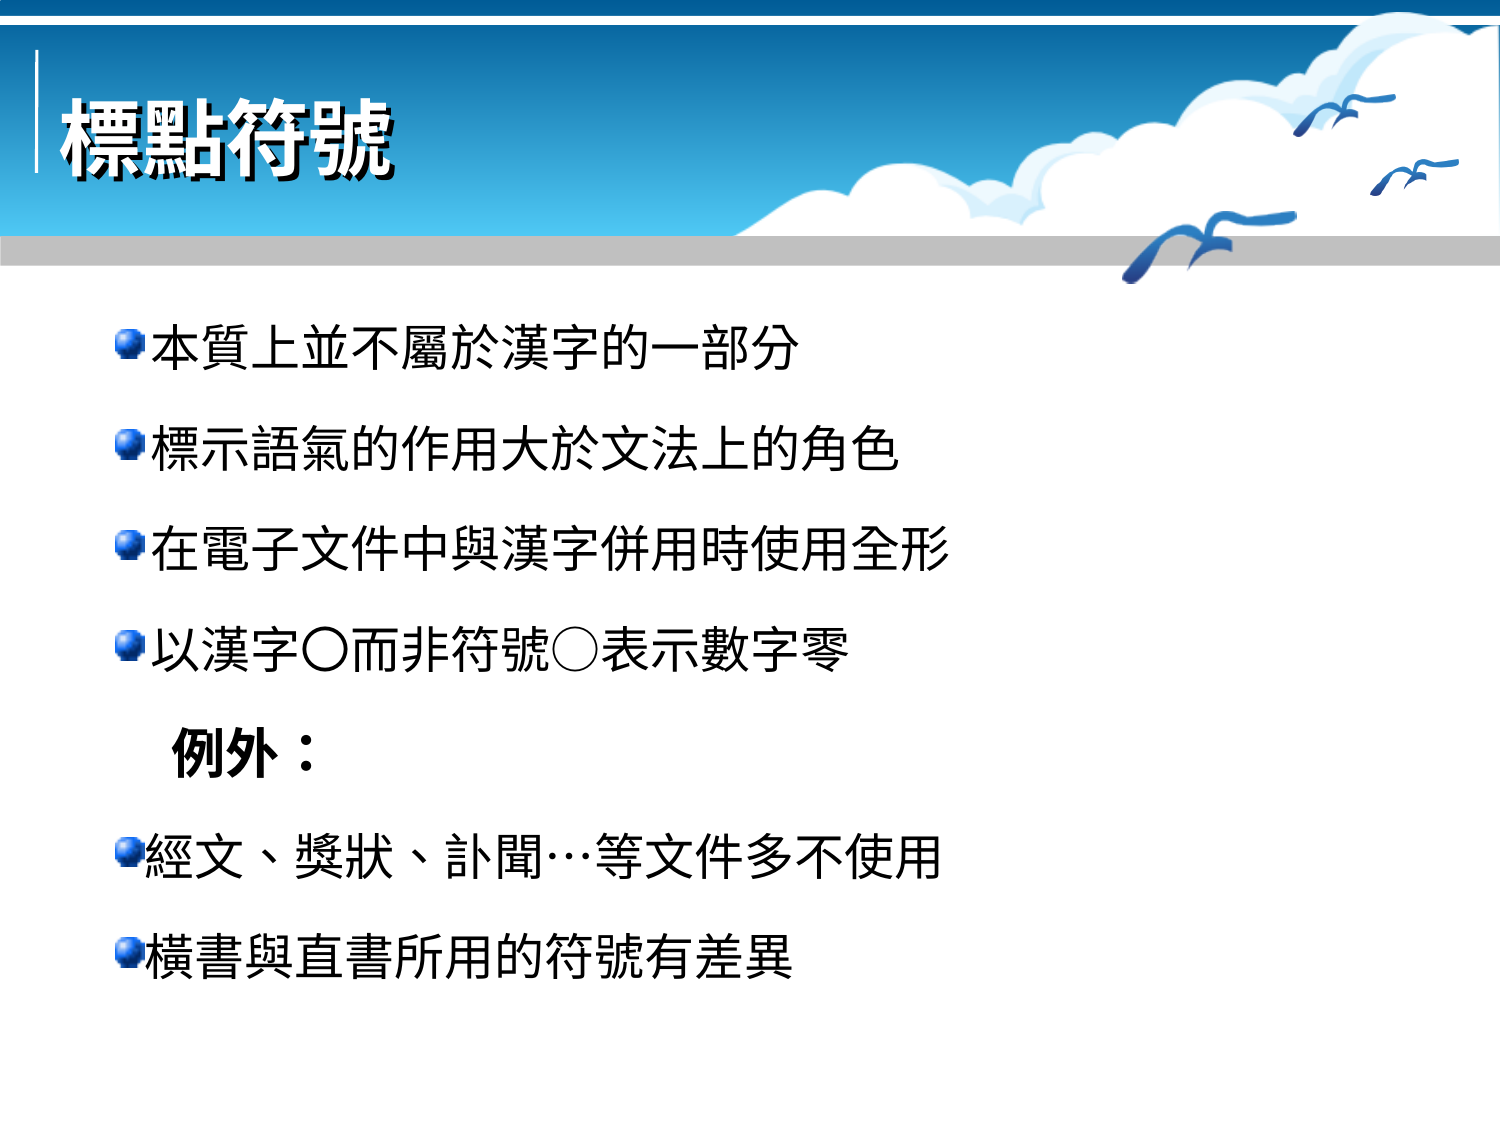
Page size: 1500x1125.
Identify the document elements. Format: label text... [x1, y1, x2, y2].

title 標點符號 [59, 86, 1465, 186]
picture [730, 12, 1500, 284]
list 本質上並不屬於漢字的一部分 標示語氣的作用大於文法上的角色 在電子文件中與漢字併用時使用全形 以漢字〇而非符號○表示數字零 例外： 經文、獎狀、訃聞…等文件多不使用 橫書與直書所用的符號有差異 [59, 312, 1447, 1123]
